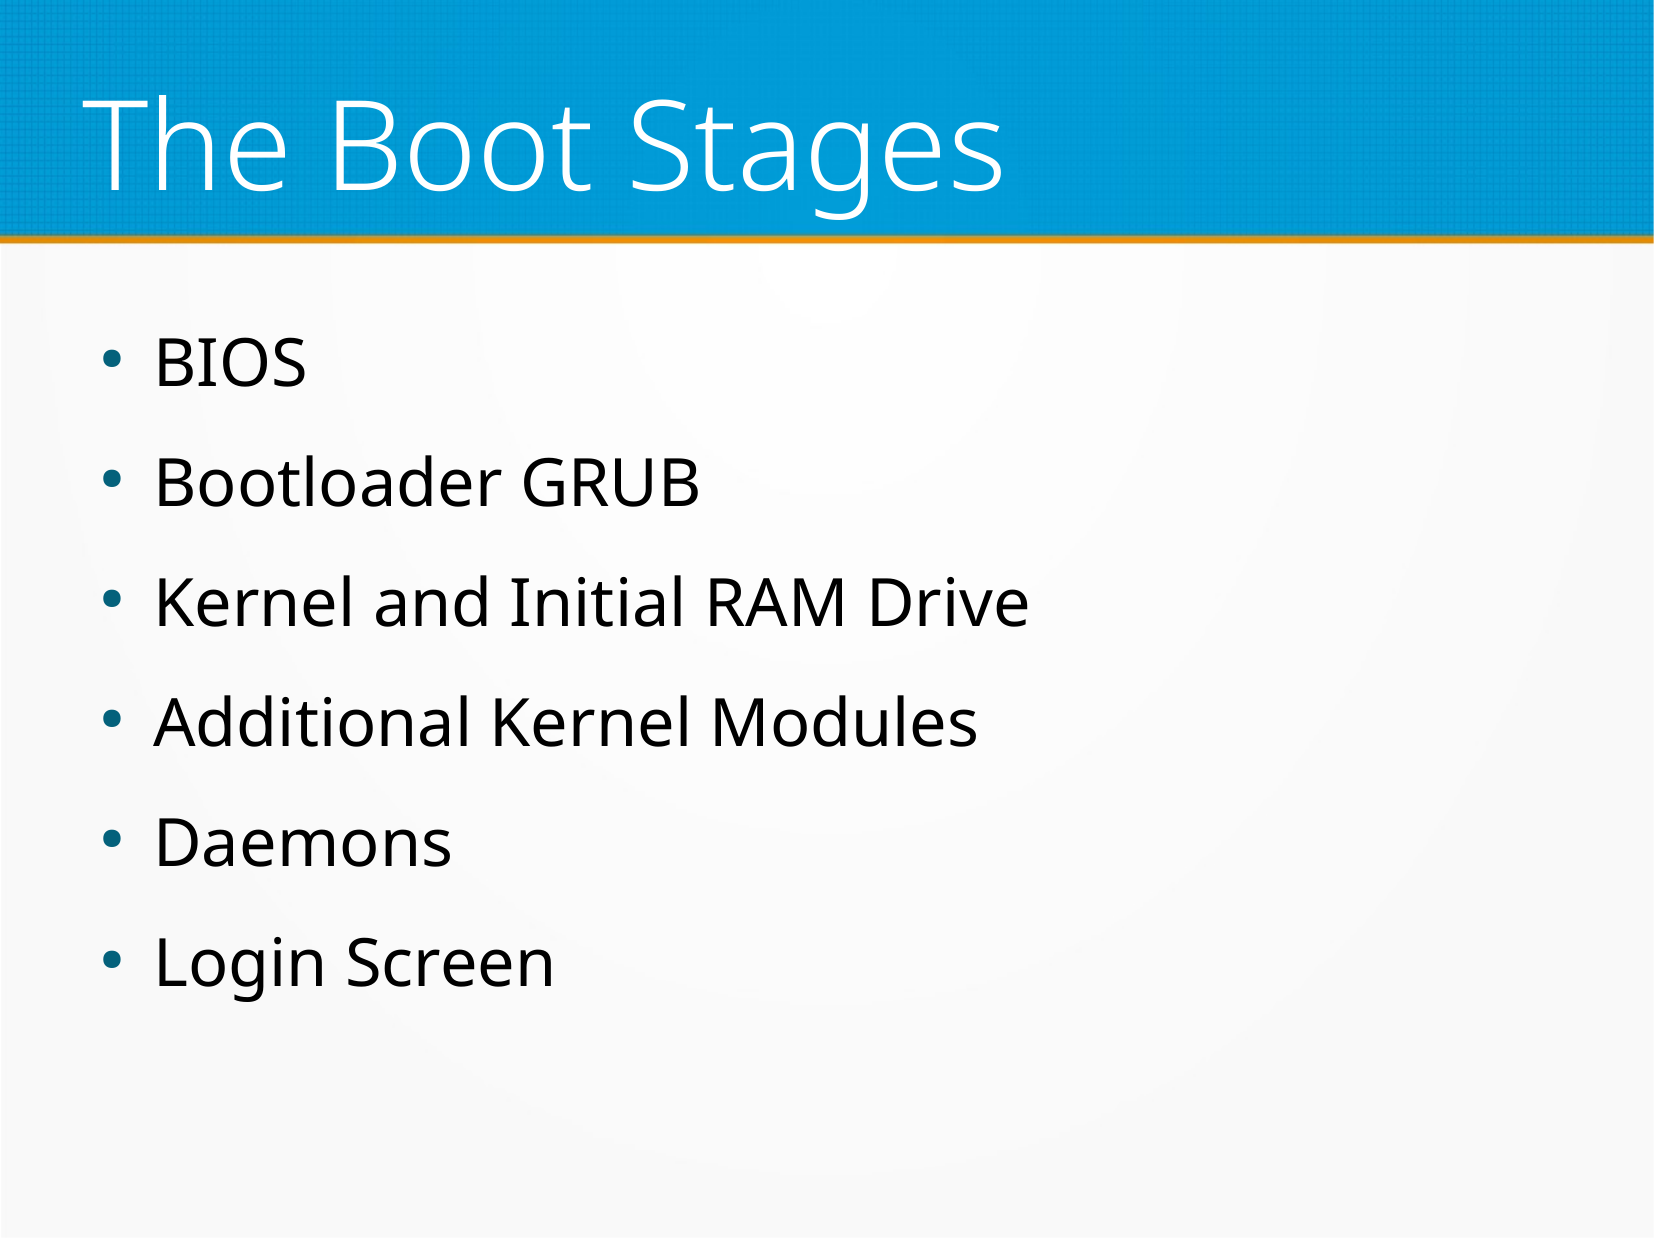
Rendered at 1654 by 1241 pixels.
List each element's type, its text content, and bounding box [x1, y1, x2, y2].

list BIOS Bootloader GRUB Kernel and Initial RAM Drive Additional Kernel Modules Daemons Login Screen [82, 315, 1563, 1081]
picture [0, 233, 1654, 1241]
title The Boot Stages [82, 19, 1571, 227]
